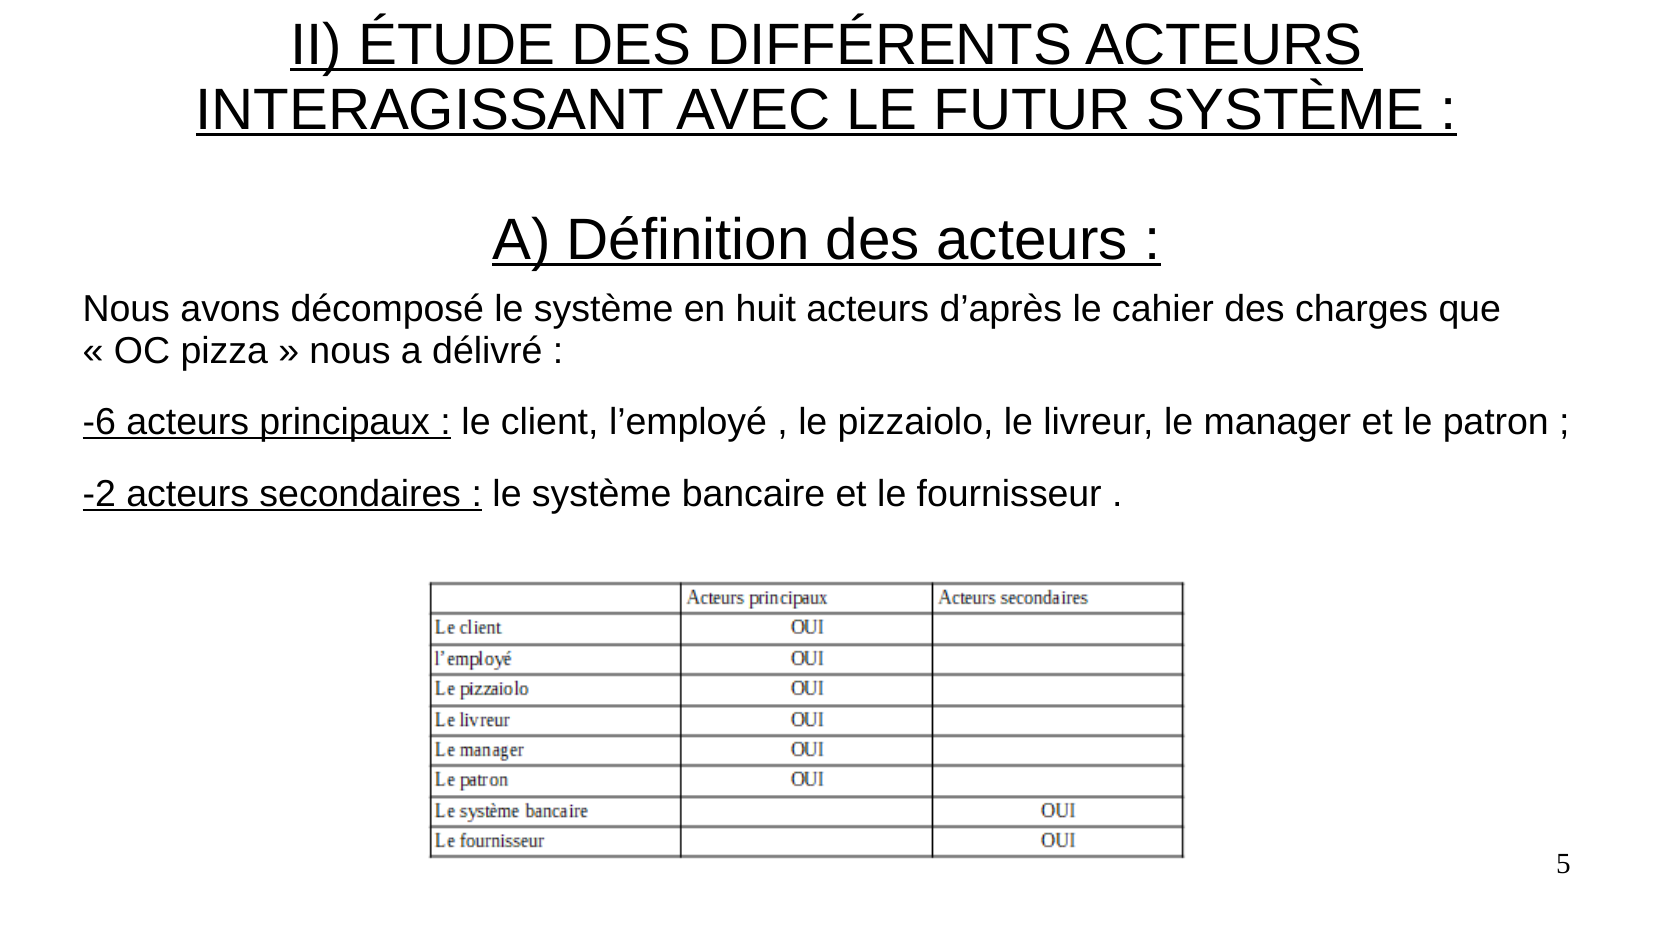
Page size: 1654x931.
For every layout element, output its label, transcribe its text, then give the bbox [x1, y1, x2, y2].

list Nous avons décomposé le système en huit acteurs d’après le cahier des charges que « OC pizza » nous a délivré : -6 acteurs principaux : le client, l’employé , le pizzaiolo, le livreur, le manager et le patron ; -2 acteurs secondaires : le système bancaire et le fournisseur . [82, 287, 1571, 827]
picture [424, 576, 1193, 863]
title II) ÉTUDE DES DIFFÉRENTS ACTEURS INTERAGISSANT AVEC LE FUTUR SYSTÈME : A) Définition des acteurs : [82, 11, 1571, 272]
